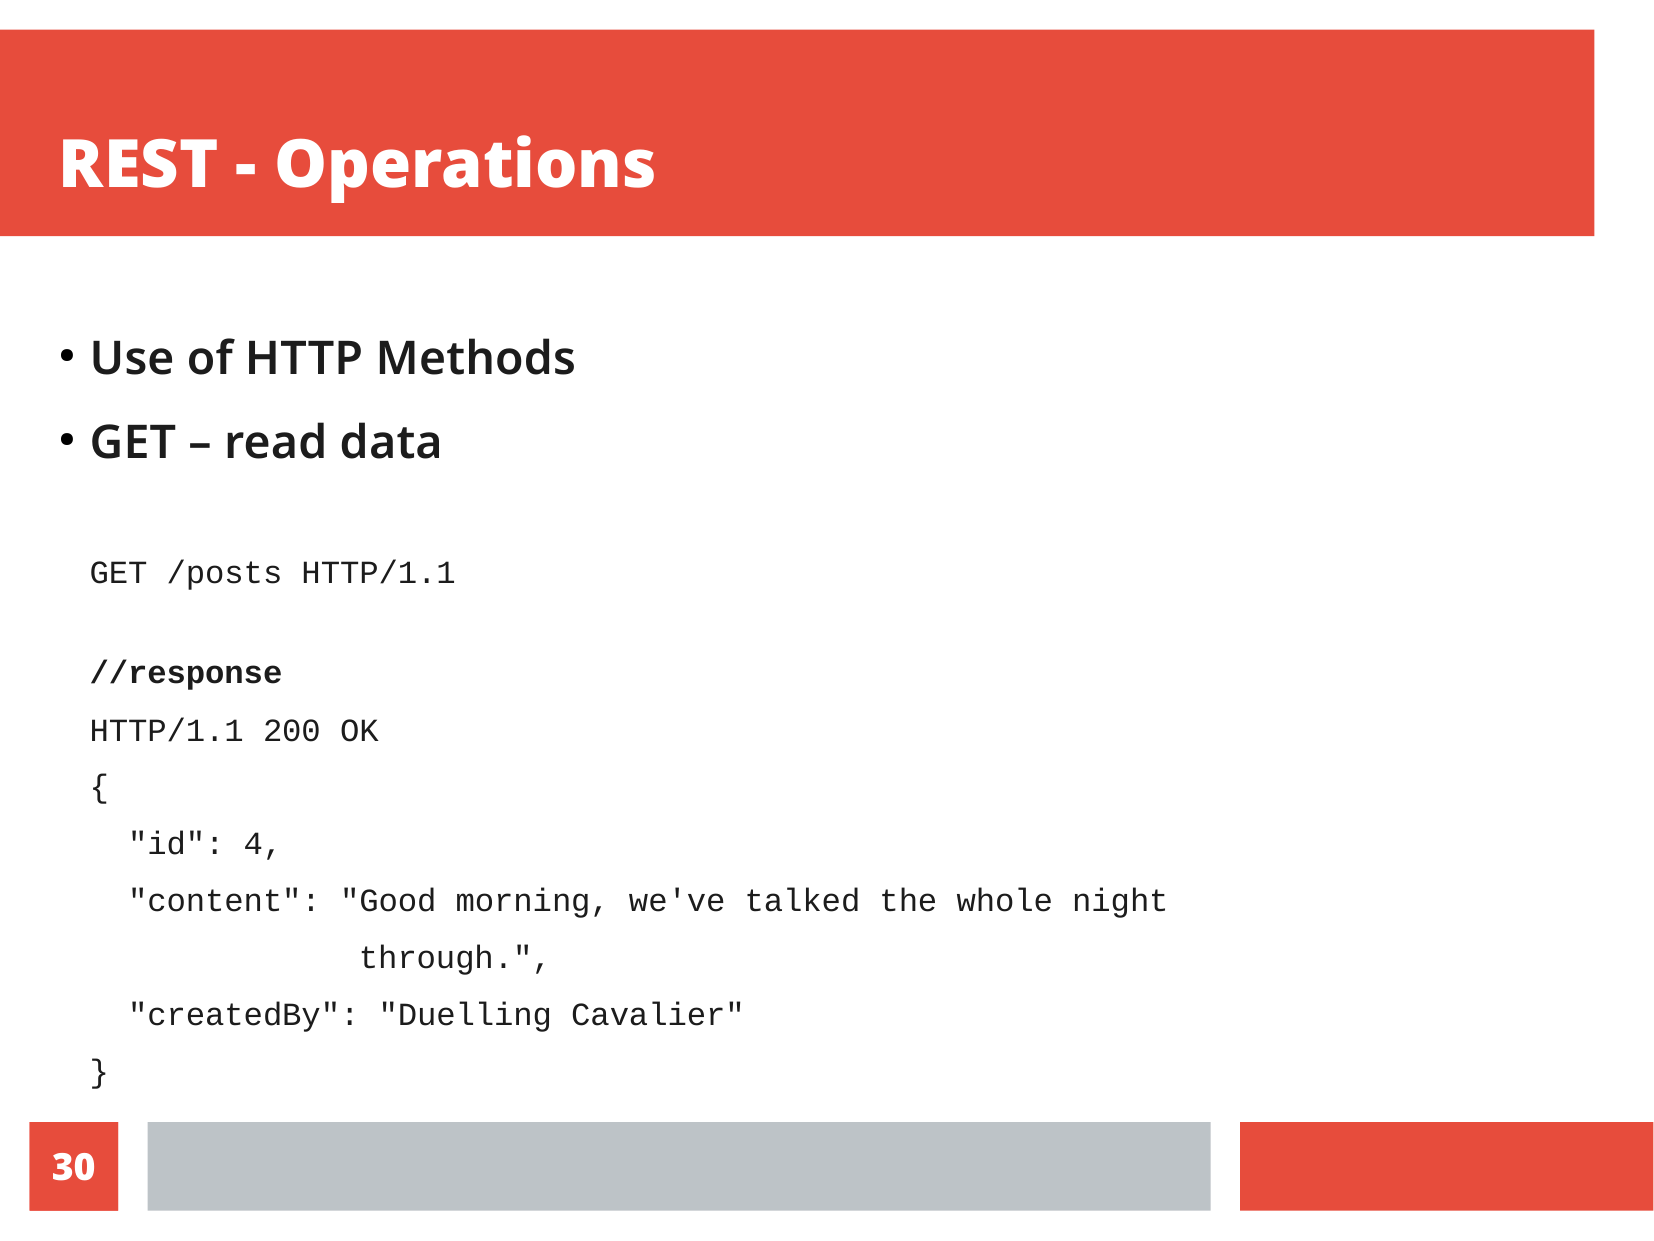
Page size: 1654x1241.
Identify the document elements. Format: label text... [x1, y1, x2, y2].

title REST - Operations [59, 59, 1595, 207]
list Use of HTTP Methods GET – read data GET /posts HTTP/1.1 //response HTTP/1.1 200 OK { "id": 4, "content": "Good morning, we've talked the whole night through.", "createdBy": "Duelling Cavalier" } [59, 324, 1565, 1093]
